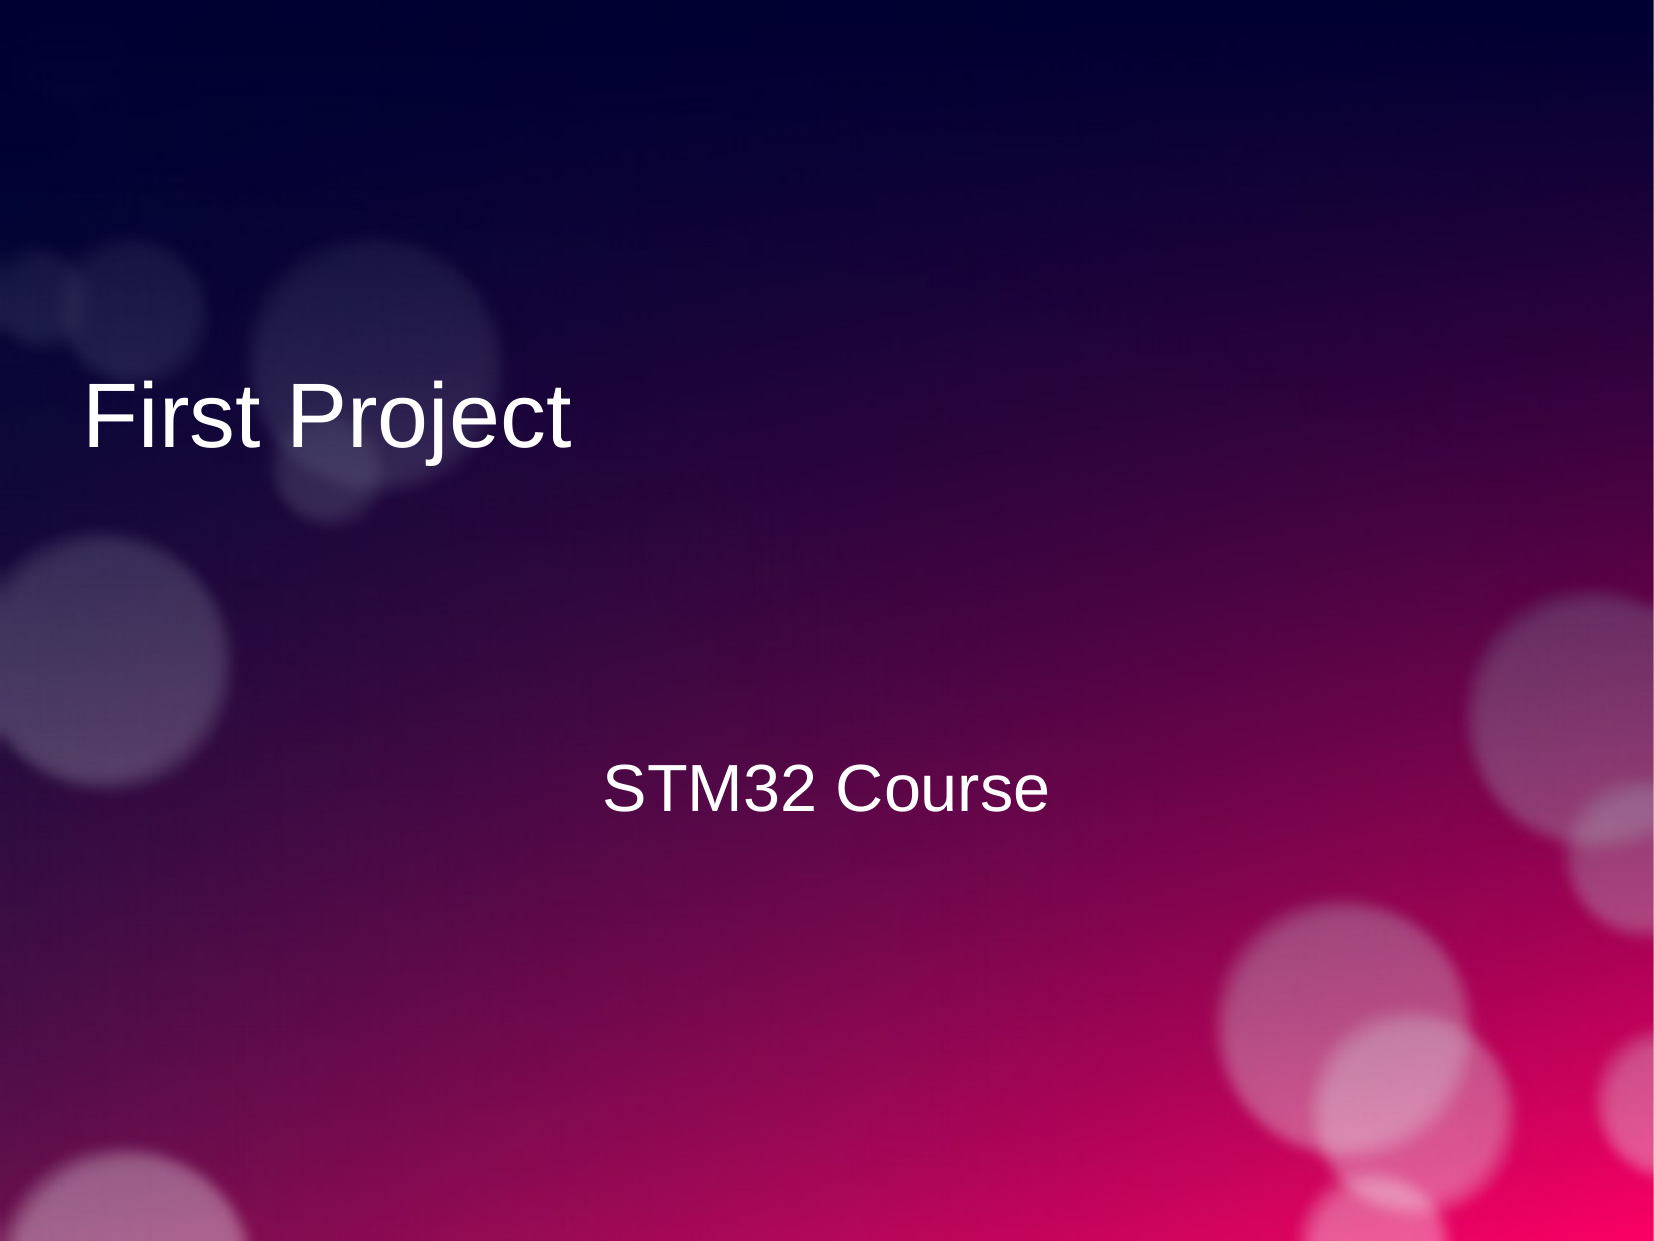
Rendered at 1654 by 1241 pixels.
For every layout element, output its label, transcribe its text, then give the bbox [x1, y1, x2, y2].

title First Project [82, 312, 1571, 520]
picture [0, 0, 1654, 1241]
subtitle STM32 Course [82, 566, 1571, 1010]
